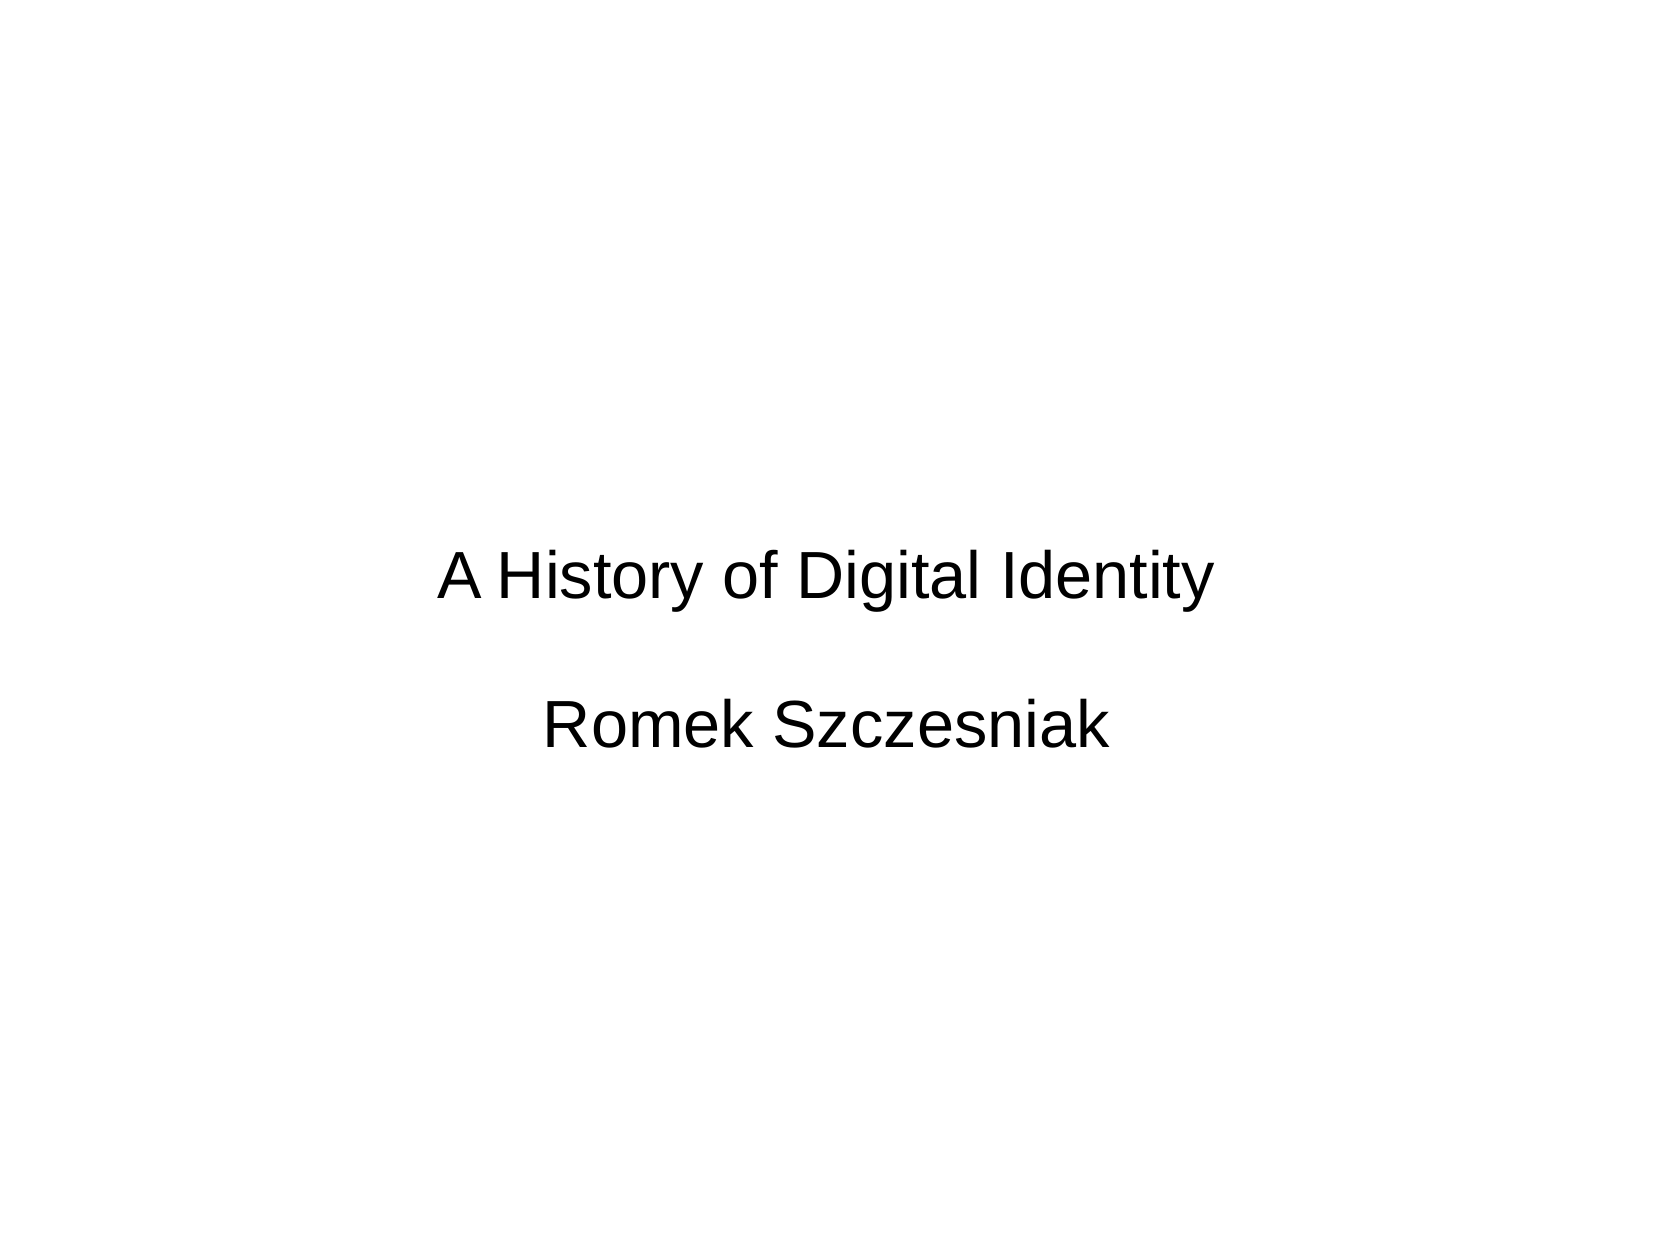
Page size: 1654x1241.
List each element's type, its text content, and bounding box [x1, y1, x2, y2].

subtitle A History of Digital Identity Romek Szczesniak [82, 290, 1571, 1010]
